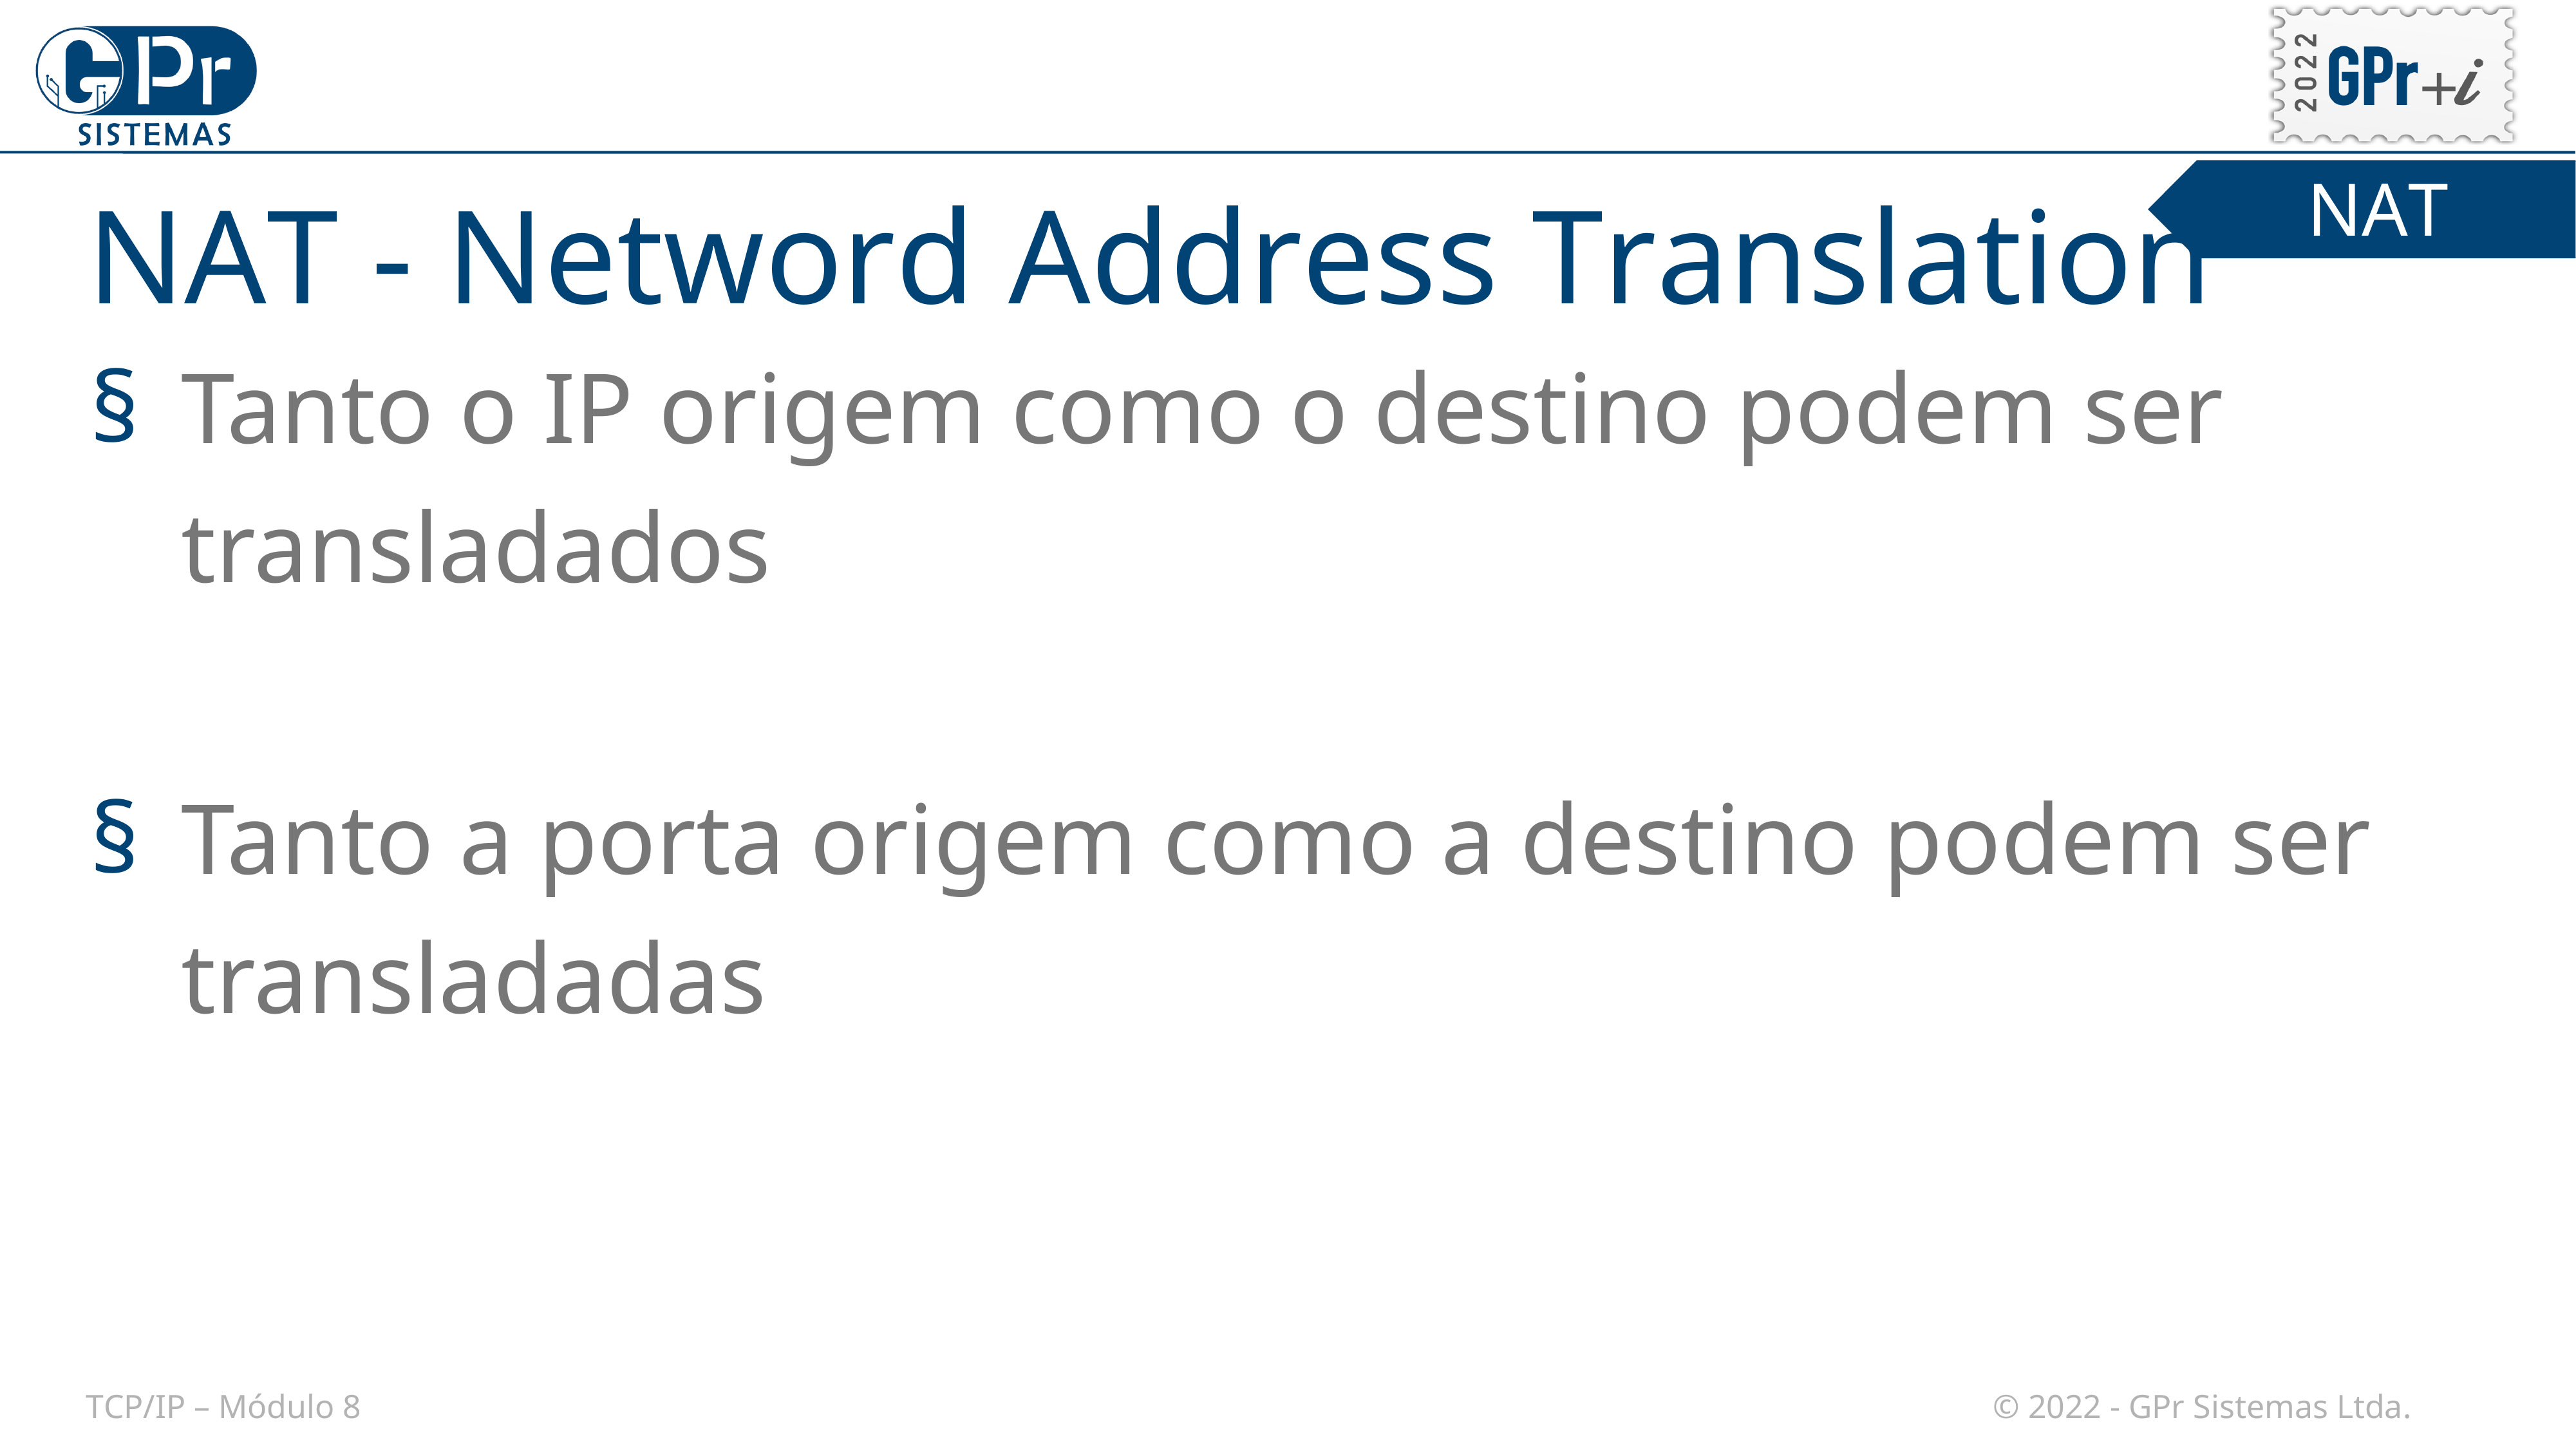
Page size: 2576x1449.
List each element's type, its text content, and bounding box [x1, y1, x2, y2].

list Tanto o IP origem como o destino podem ser transladados Tanto a porta origem como a destino podem ser transladadas [80, 319, 2496, 1382]
text_box NAT [2219, 157, 2537, 256]
picture [34, 26, 257, 147]
text_box [2148, 160, 2576, 258]
list NAT - Netword Address Translation [81, 169, 2496, 343]
picture [2268, 4, 2519, 145]
